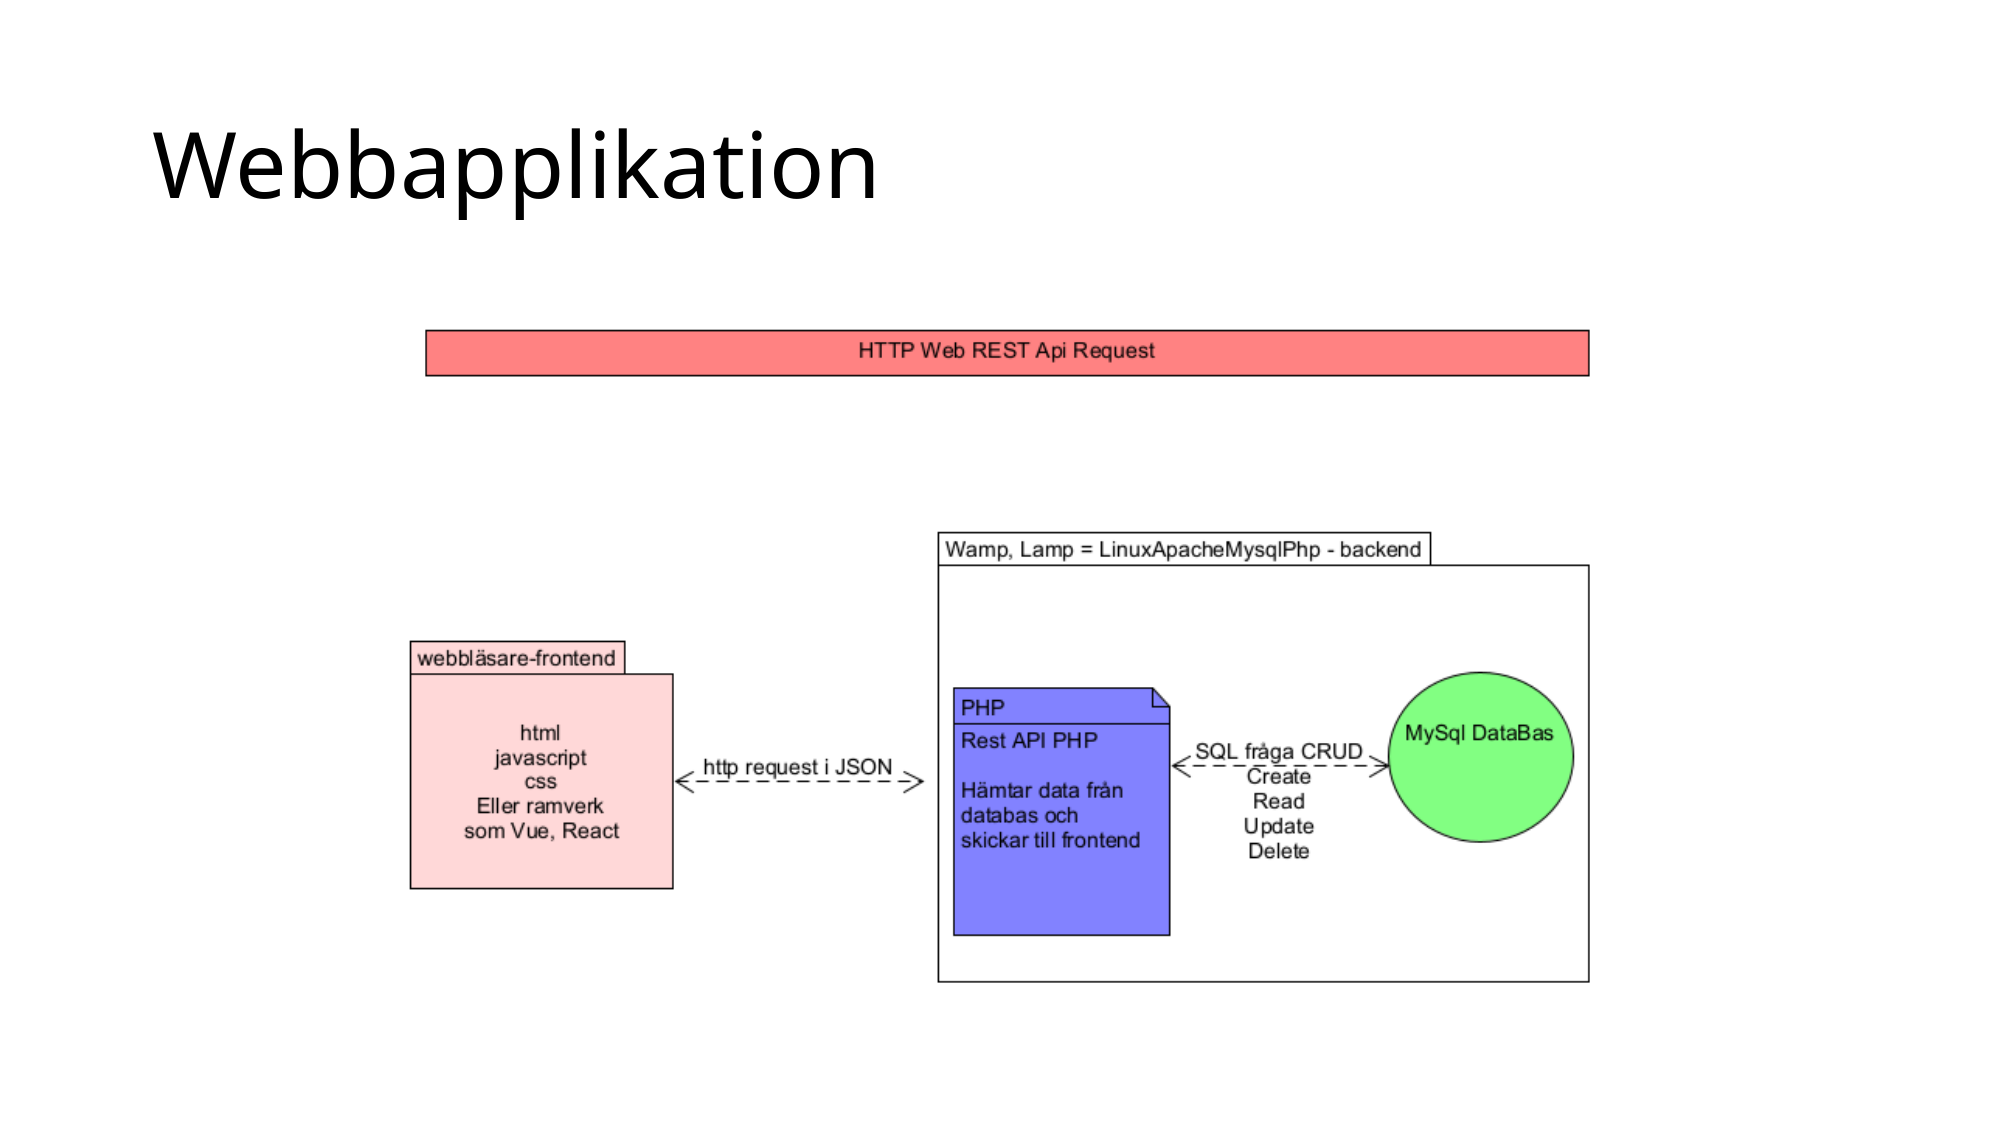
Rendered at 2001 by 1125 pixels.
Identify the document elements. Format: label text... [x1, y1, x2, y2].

picture [379, 299, 1621, 1014]
title Webbapplikation [137, 59, 1863, 278]
